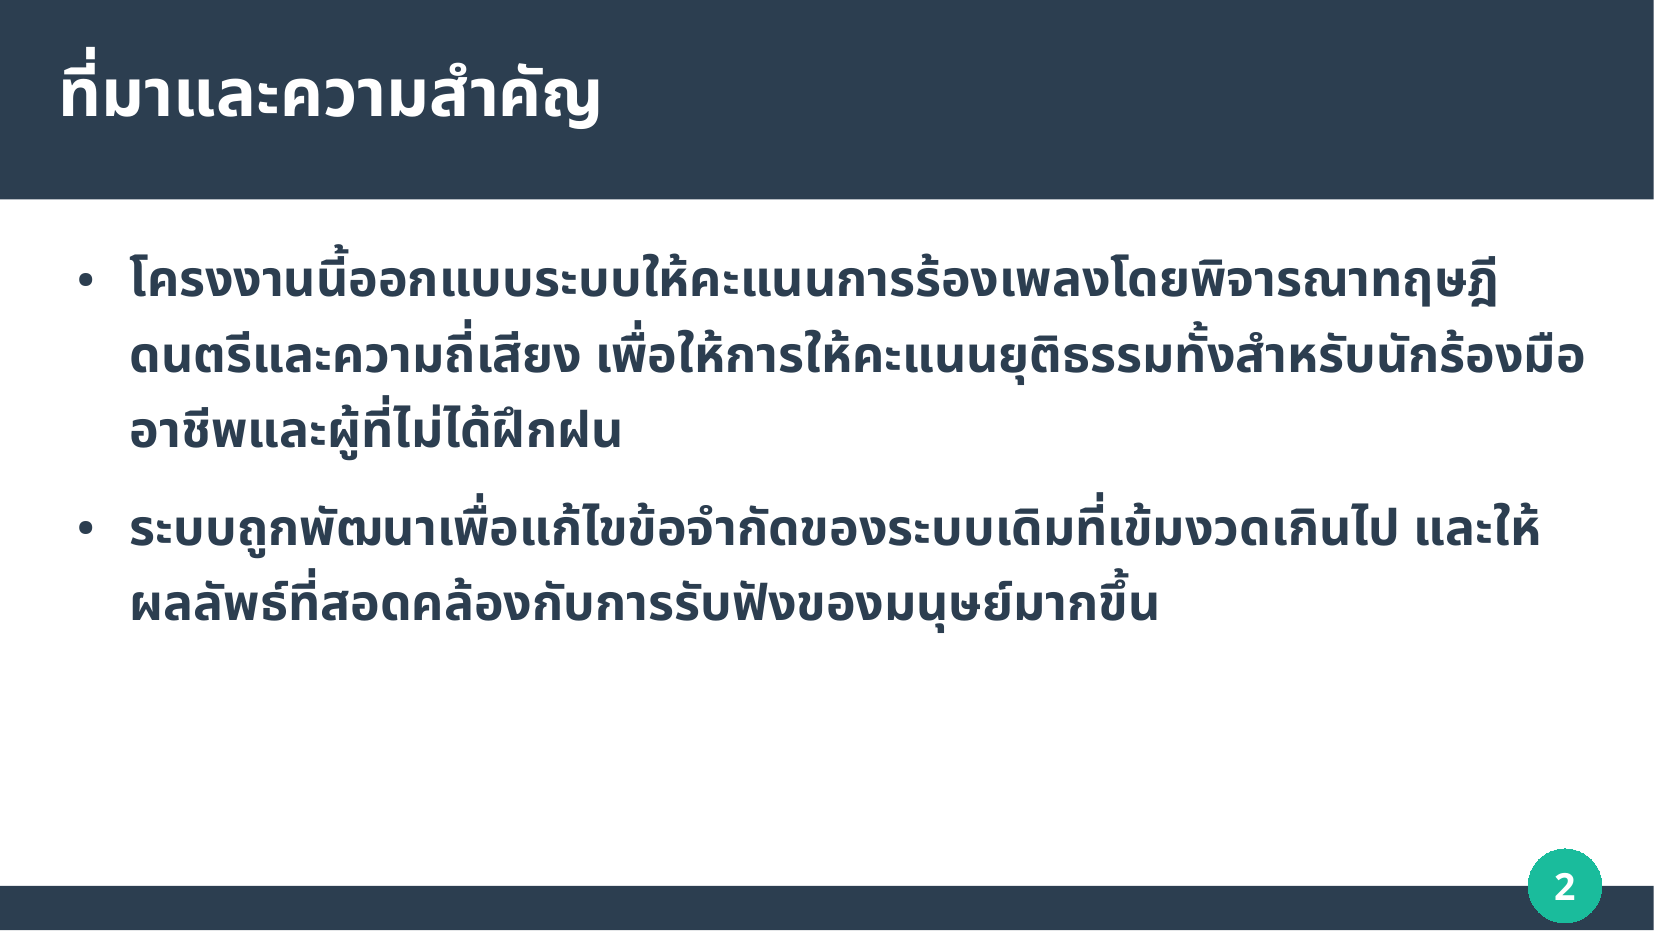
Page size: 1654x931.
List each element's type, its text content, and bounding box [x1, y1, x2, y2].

title ที่มาและความสำคัญ [59, 37, 1595, 156]
list โครงงานนี้ออกแบบระบบให้คะแนนการร้องเพลงโดยพิจารณาทฤษฎีดนตรีและความถี่เสียง เพื่อให้การให้คะแนนยุติธรรมทั้งสำหรับนักร้องมืออาชีพและผู้ที่ไม่ได้ฝึกฝน ระบบถูกพัฒนาเพื่อแก้ไขข้อจำกัดของระบบเดิมที่เข้มงวดเกินไป และให้ผลลัพธ์ที่สอดคล้องกับการรับฟังของมนุษย์มากขึ้น [59, 243, 1595, 864]
